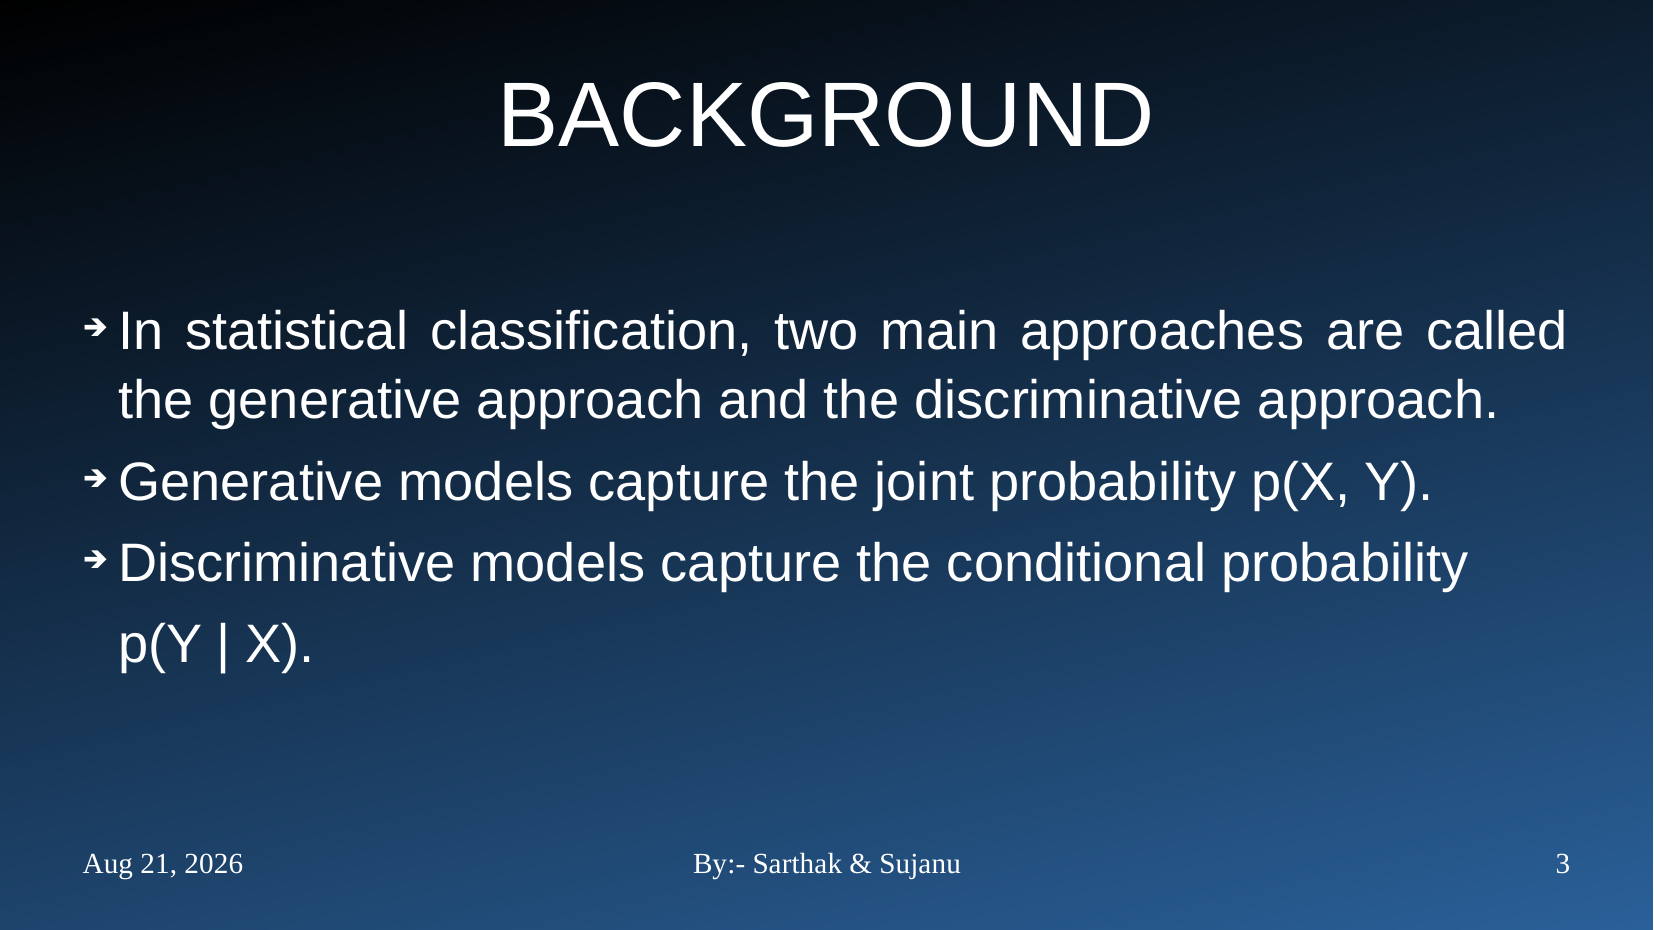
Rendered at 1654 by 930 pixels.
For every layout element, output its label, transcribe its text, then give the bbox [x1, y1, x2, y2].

subtitle In statistical classification, two main approaches are called the generative approach and the discriminative approach. Generative models capture the joint probability p(X, Y). Discriminative models capture the conditional probability p(Y | X). [82, 189, 1571, 785]
title BACKGROUND [82, 37, 1571, 189]
